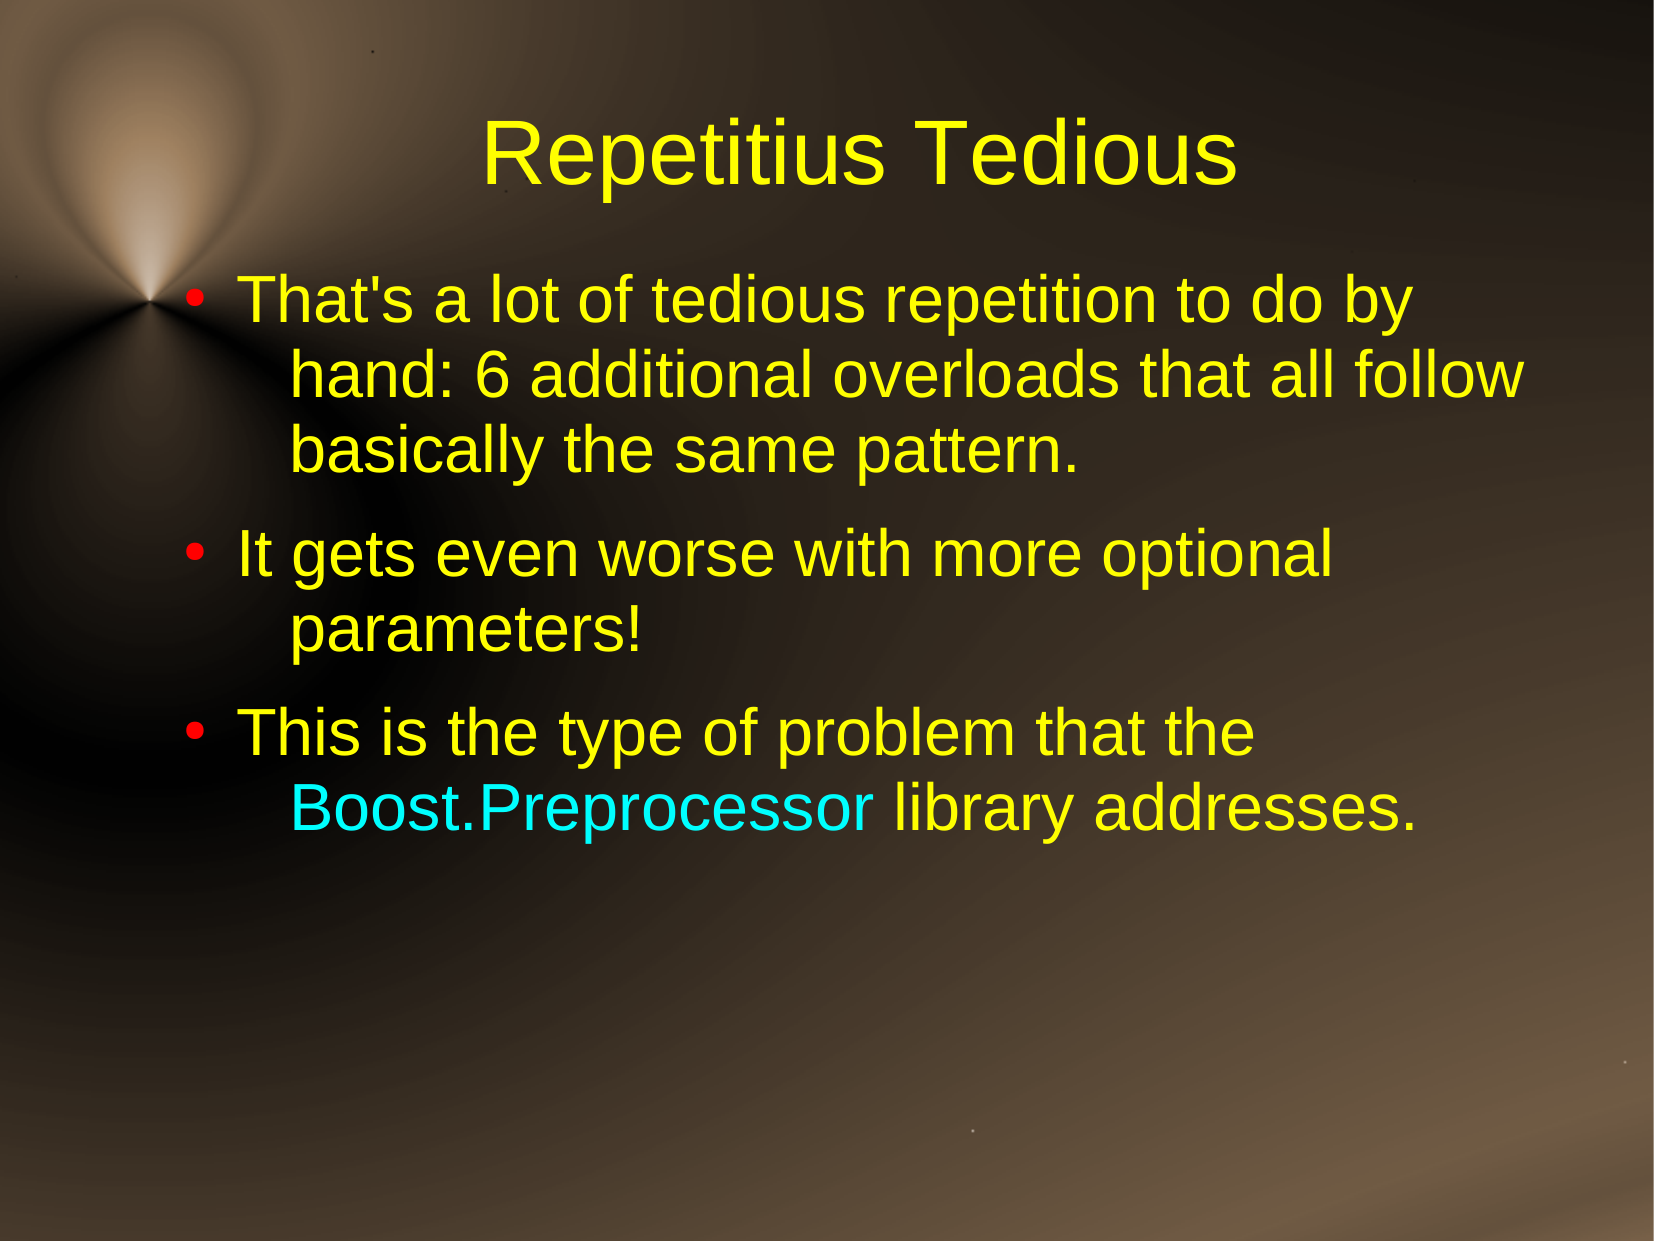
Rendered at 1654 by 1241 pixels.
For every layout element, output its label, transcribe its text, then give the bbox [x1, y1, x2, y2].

list That's a lot of tedious repetition to do by hand: 6 additional overloads that all follow basically the same pattern. It gets even worse with more optional parameters! This is the type of problem that the Boost.Preprocessor library addresses. [147, 262, 1571, 1094]
title Repetitius Tedious [150, 56, 1571, 250]
picture [0, 0, 1654, 1241]
